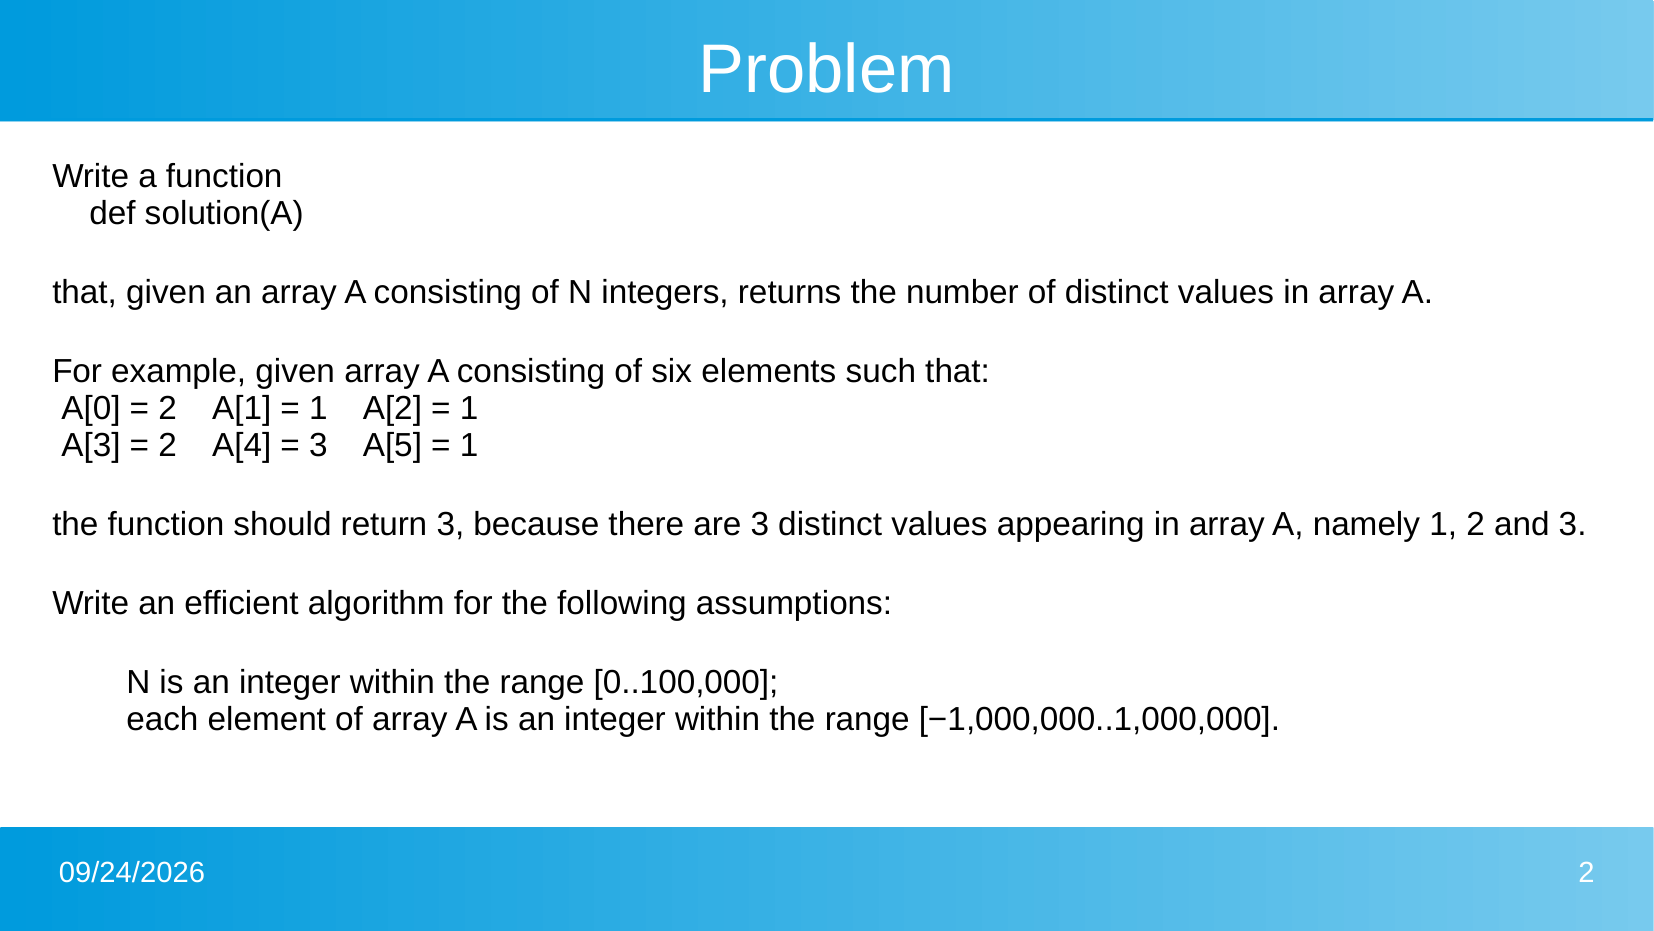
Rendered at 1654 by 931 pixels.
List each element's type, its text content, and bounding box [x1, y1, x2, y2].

title Problem [59, 29, 1595, 108]
text_box Write a function def solution(A) that, given an array A consisting of N integers, returns the number of distinct values in array A. For example, given array A consisting of six elements such that: A[0] = 2 A[1] = 1 A[2] = 1 A[3] = 2 A[4] = 3 A[5] = 1 the function should return 3, because there are 3 distinct values appearing in array A, namely 1, 2 and 3. Write an efficient algorithm for the following assumptions: N is an integer within the range [0..100,000]; each element of array A is an integer within the range [−1,000,000..1,000,000]. [37, 150, 1613, 788]
